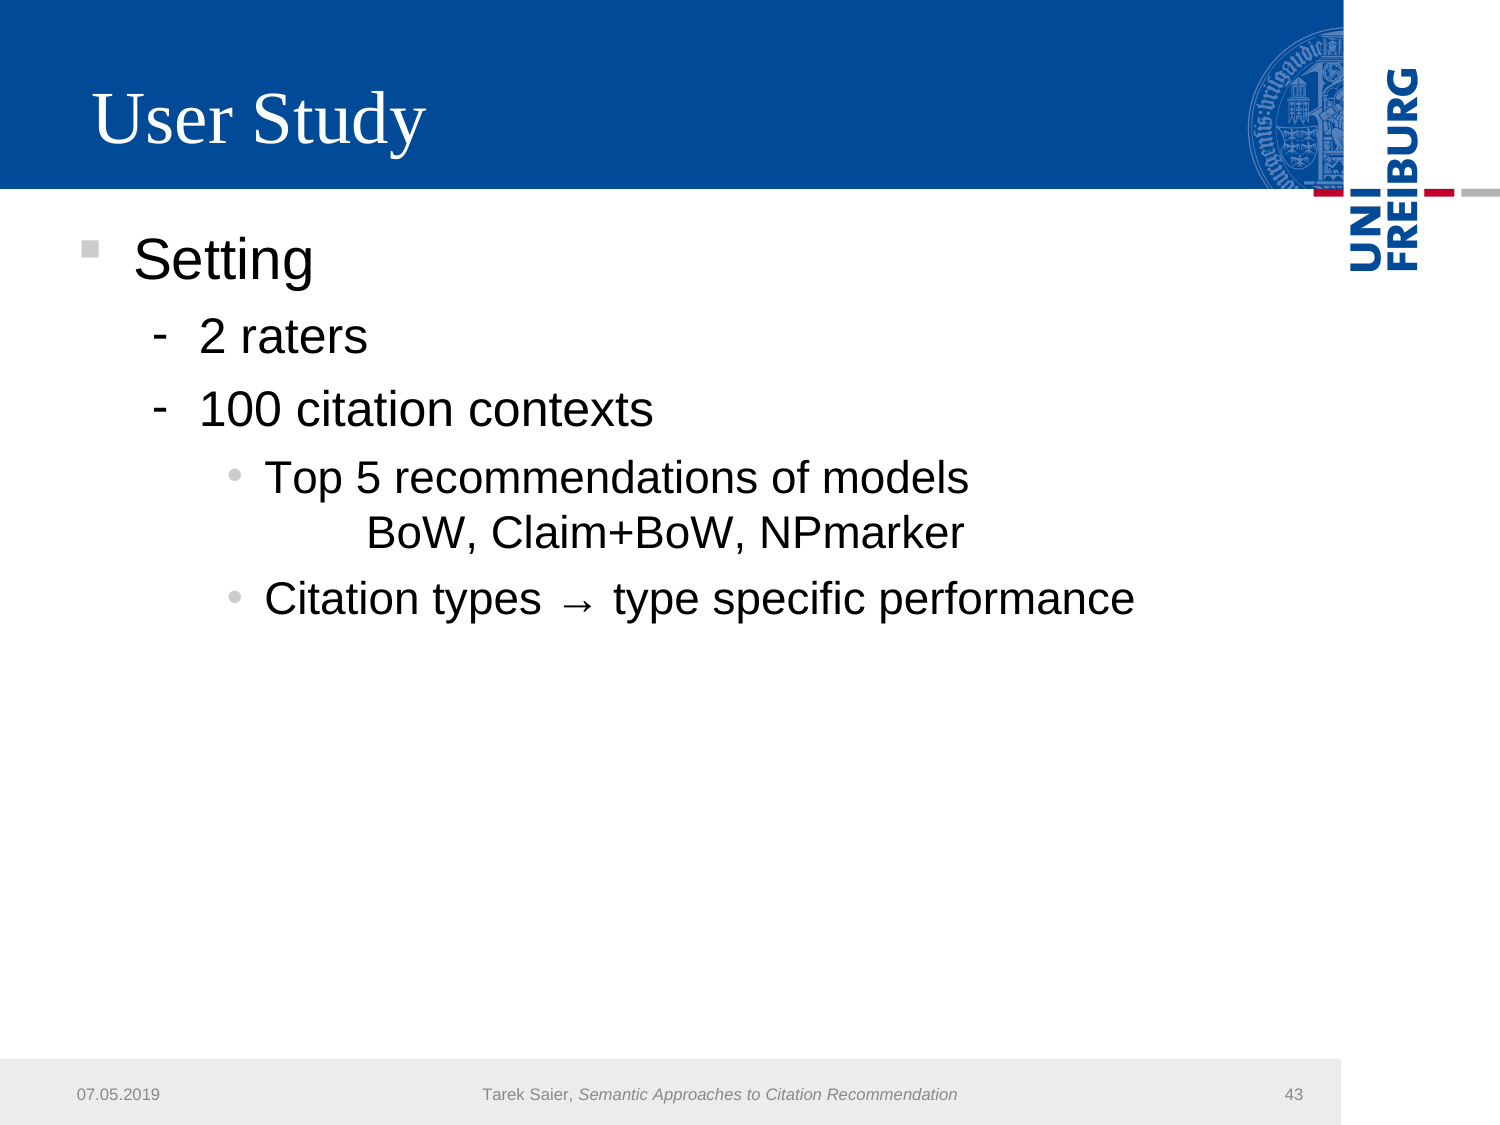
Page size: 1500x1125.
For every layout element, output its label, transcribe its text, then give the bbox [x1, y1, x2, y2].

picture [0, 0, 1500, 271]
title User Study [76, 49, 1235, 178]
list Setting 2 raters 100 citation contexts Top 5 recommendations of models BoW, Claim+BoW, NPmarker Citation types → type specific performance [76, 221, 1341, 1009]
